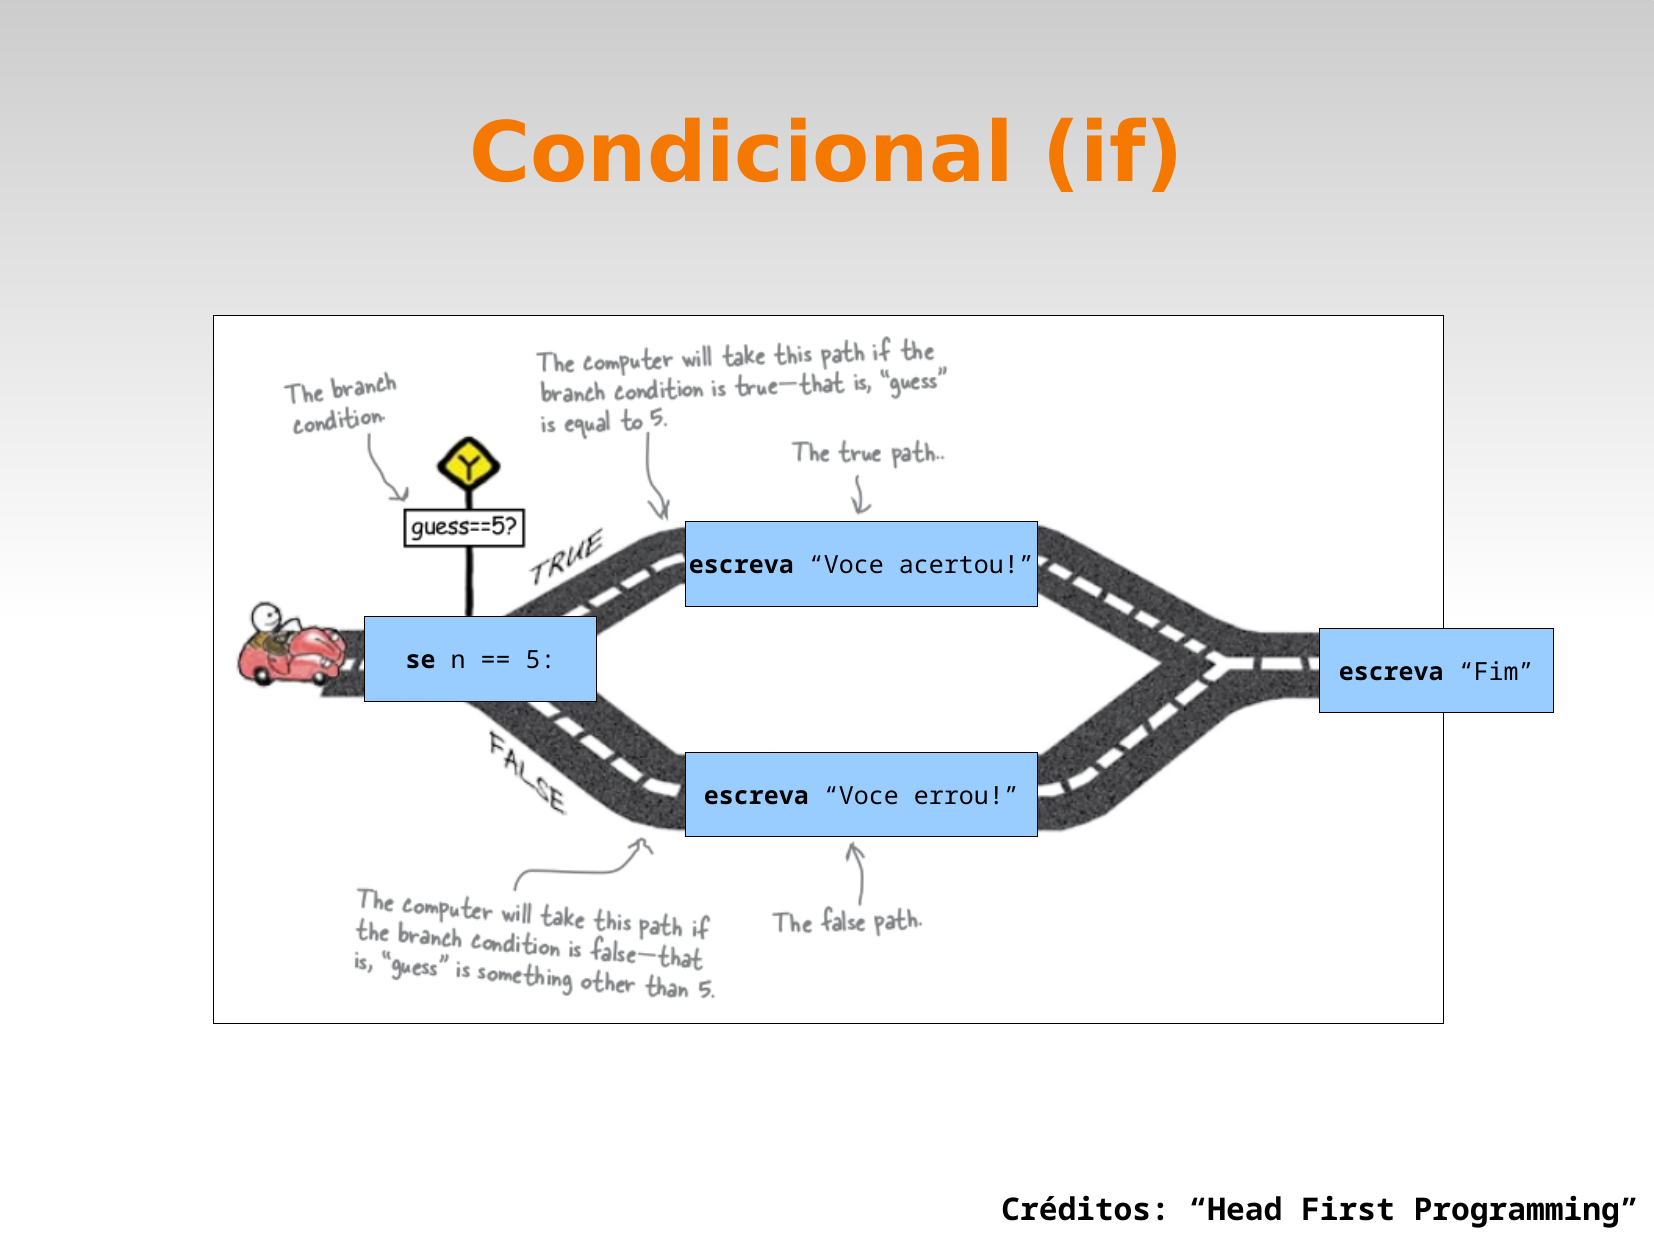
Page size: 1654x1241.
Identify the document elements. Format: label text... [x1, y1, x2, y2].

text_box escreva “Voce acertou!” [685, 521, 1038, 607]
text_box se n == 5: [364, 616, 597, 702]
picture [213, 315, 1444, 1024]
text_box escreva “Fim” [1319, 628, 1554, 713]
text_box Créditos: “Head First Programming” [986, 1179, 1654, 1241]
title Condicional (if) [82, 49, 1571, 257]
text_box escreva “Voce errou!” [685, 752, 1038, 837]
